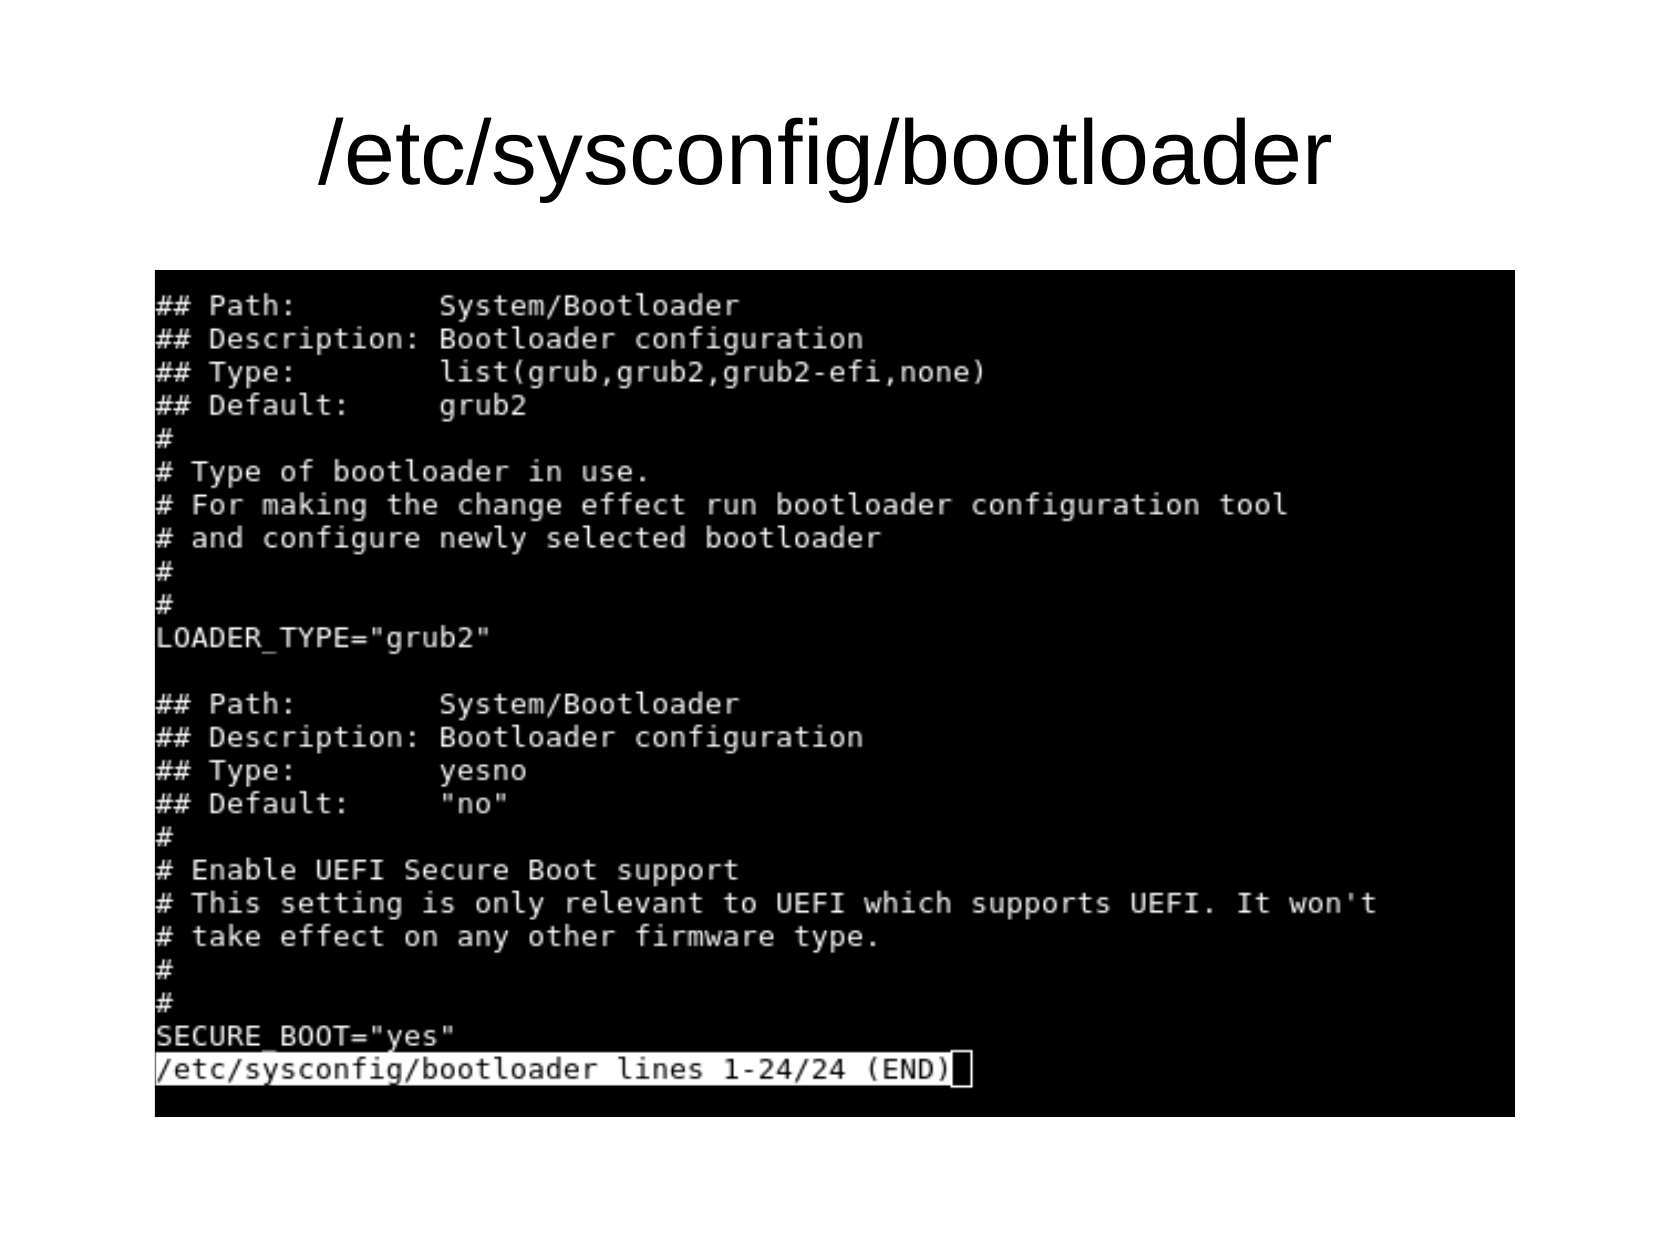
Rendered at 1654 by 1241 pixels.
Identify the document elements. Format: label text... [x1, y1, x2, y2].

title /etc/sysconfig/bootloader [82, 49, 1571, 257]
picture [154, 270, 1516, 1117]
